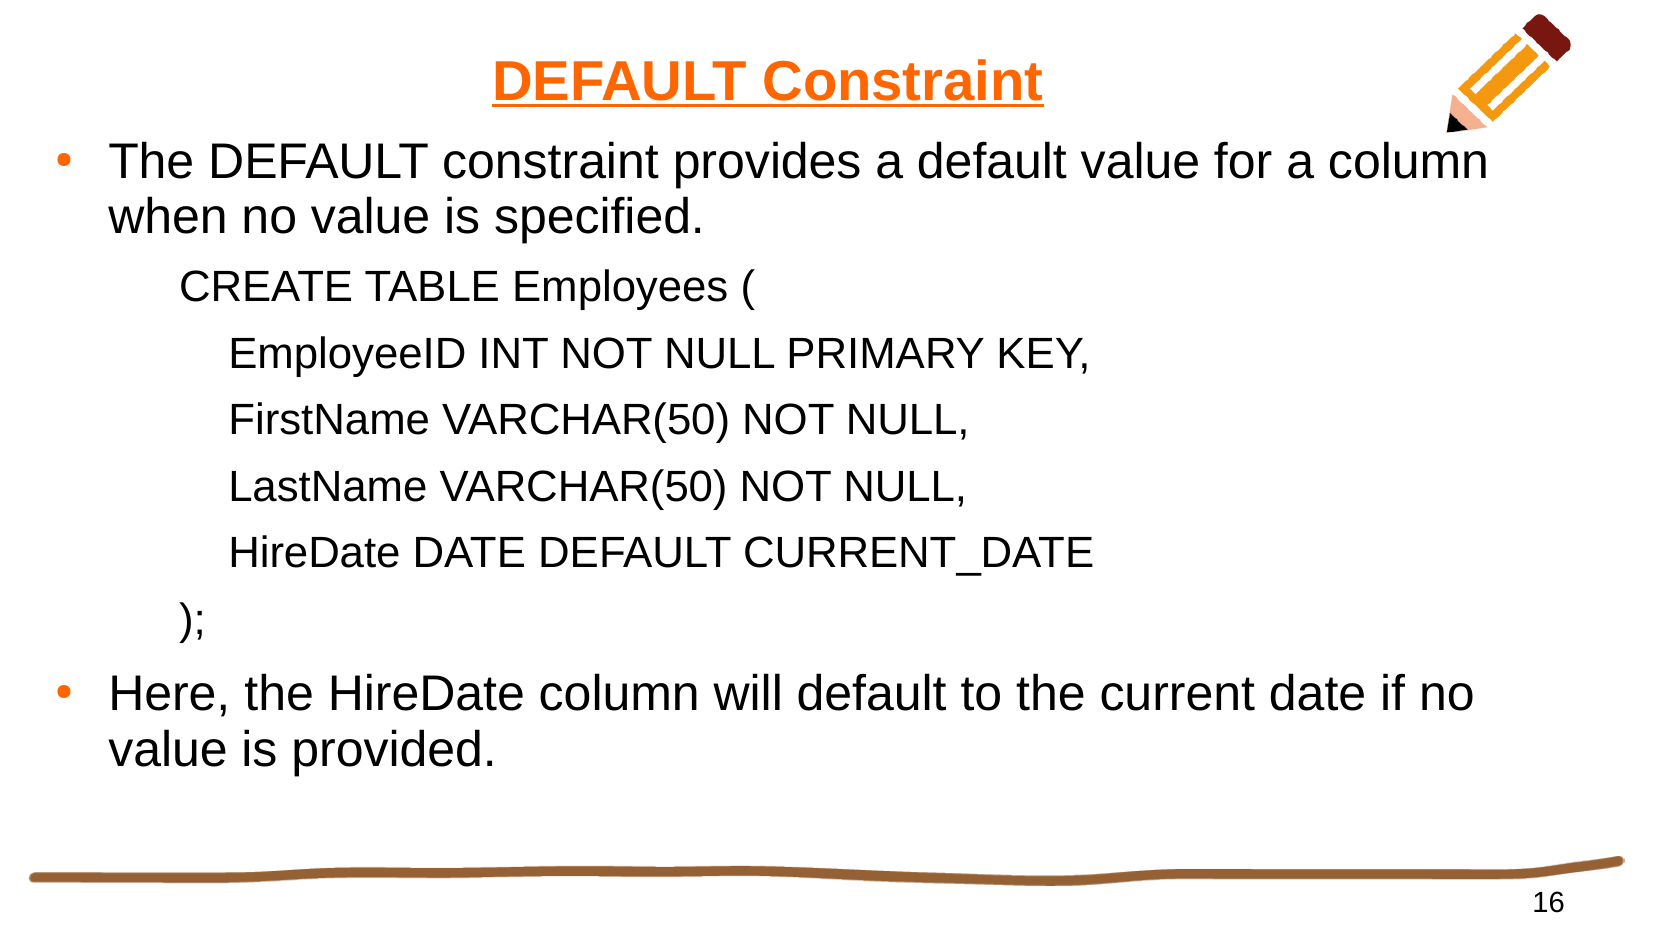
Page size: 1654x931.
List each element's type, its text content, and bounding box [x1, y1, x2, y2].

picture [29, 856, 1625, 886]
title DEFAULT Constraint [88, 29, 1447, 132]
list The DEFAULT constraint provides a default value for a column when no value is specified. CREATE TABLE Employees ( EmployeeID INT NOT NULL PRIMARY KEY, FirstName VARCHAR(50) NOT NULL, LastName VARCHAR(50) NOT NULL, HireDate DATE DEFAULT CURRENT_DATE ); Here, the HireDate column will default to the current date if no value is provided. [37, 132, 1524, 863]
picture [1446, 14, 1571, 133]
